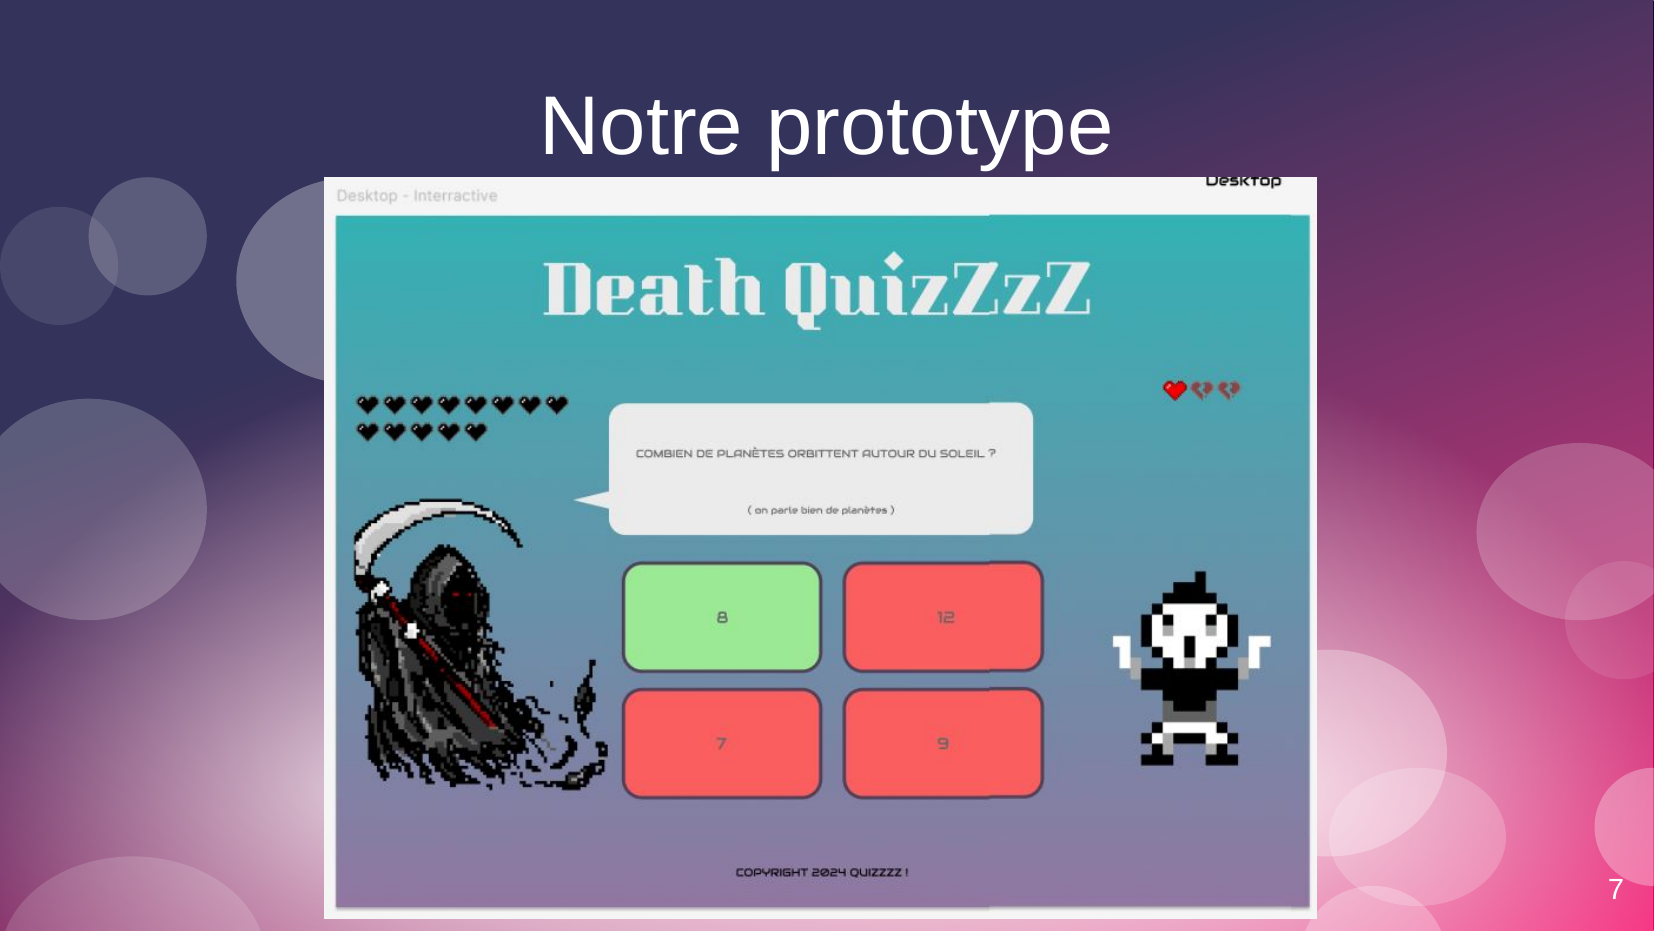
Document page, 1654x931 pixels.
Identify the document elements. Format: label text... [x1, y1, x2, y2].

title Notre prototype [88, 44, 1565, 207]
picture [324, 177, 1317, 919]
